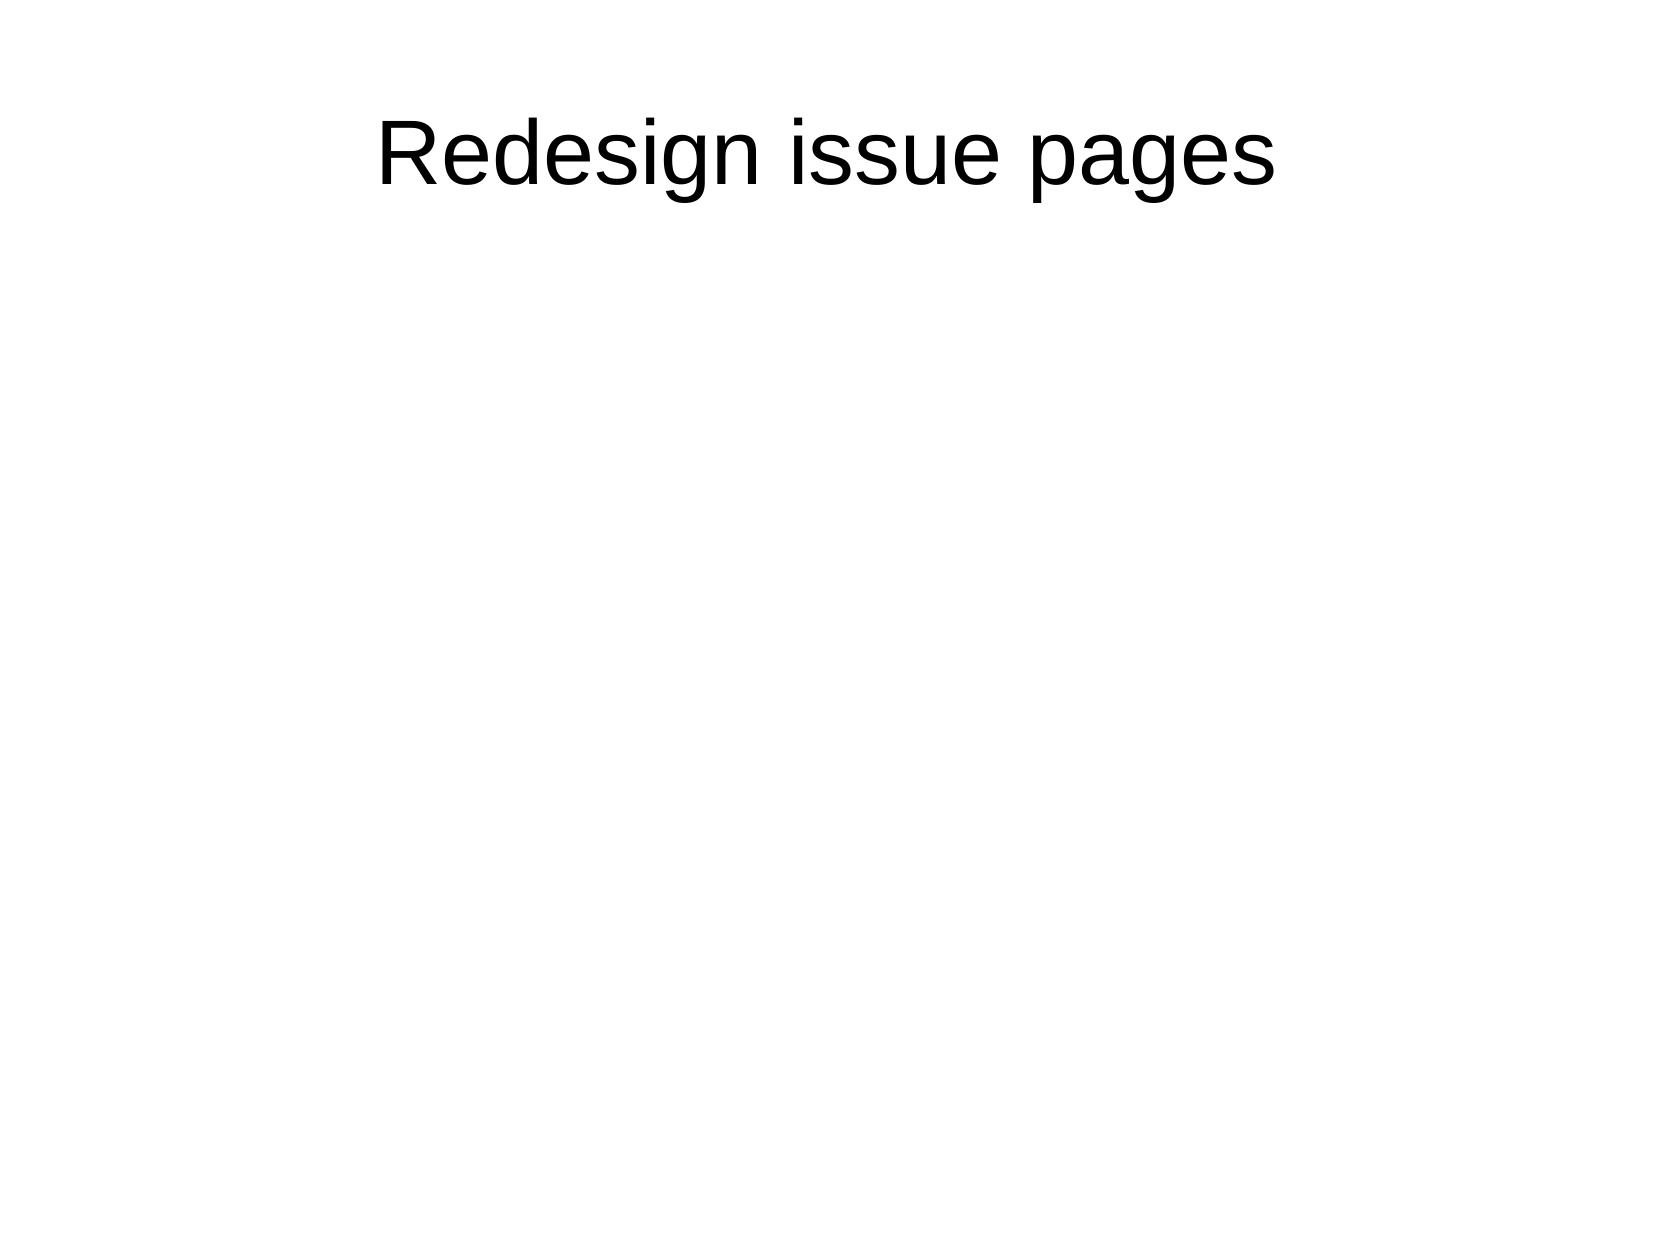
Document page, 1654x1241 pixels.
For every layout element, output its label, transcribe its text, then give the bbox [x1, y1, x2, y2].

title Redesign issue pages [82, 49, 1571, 257]
